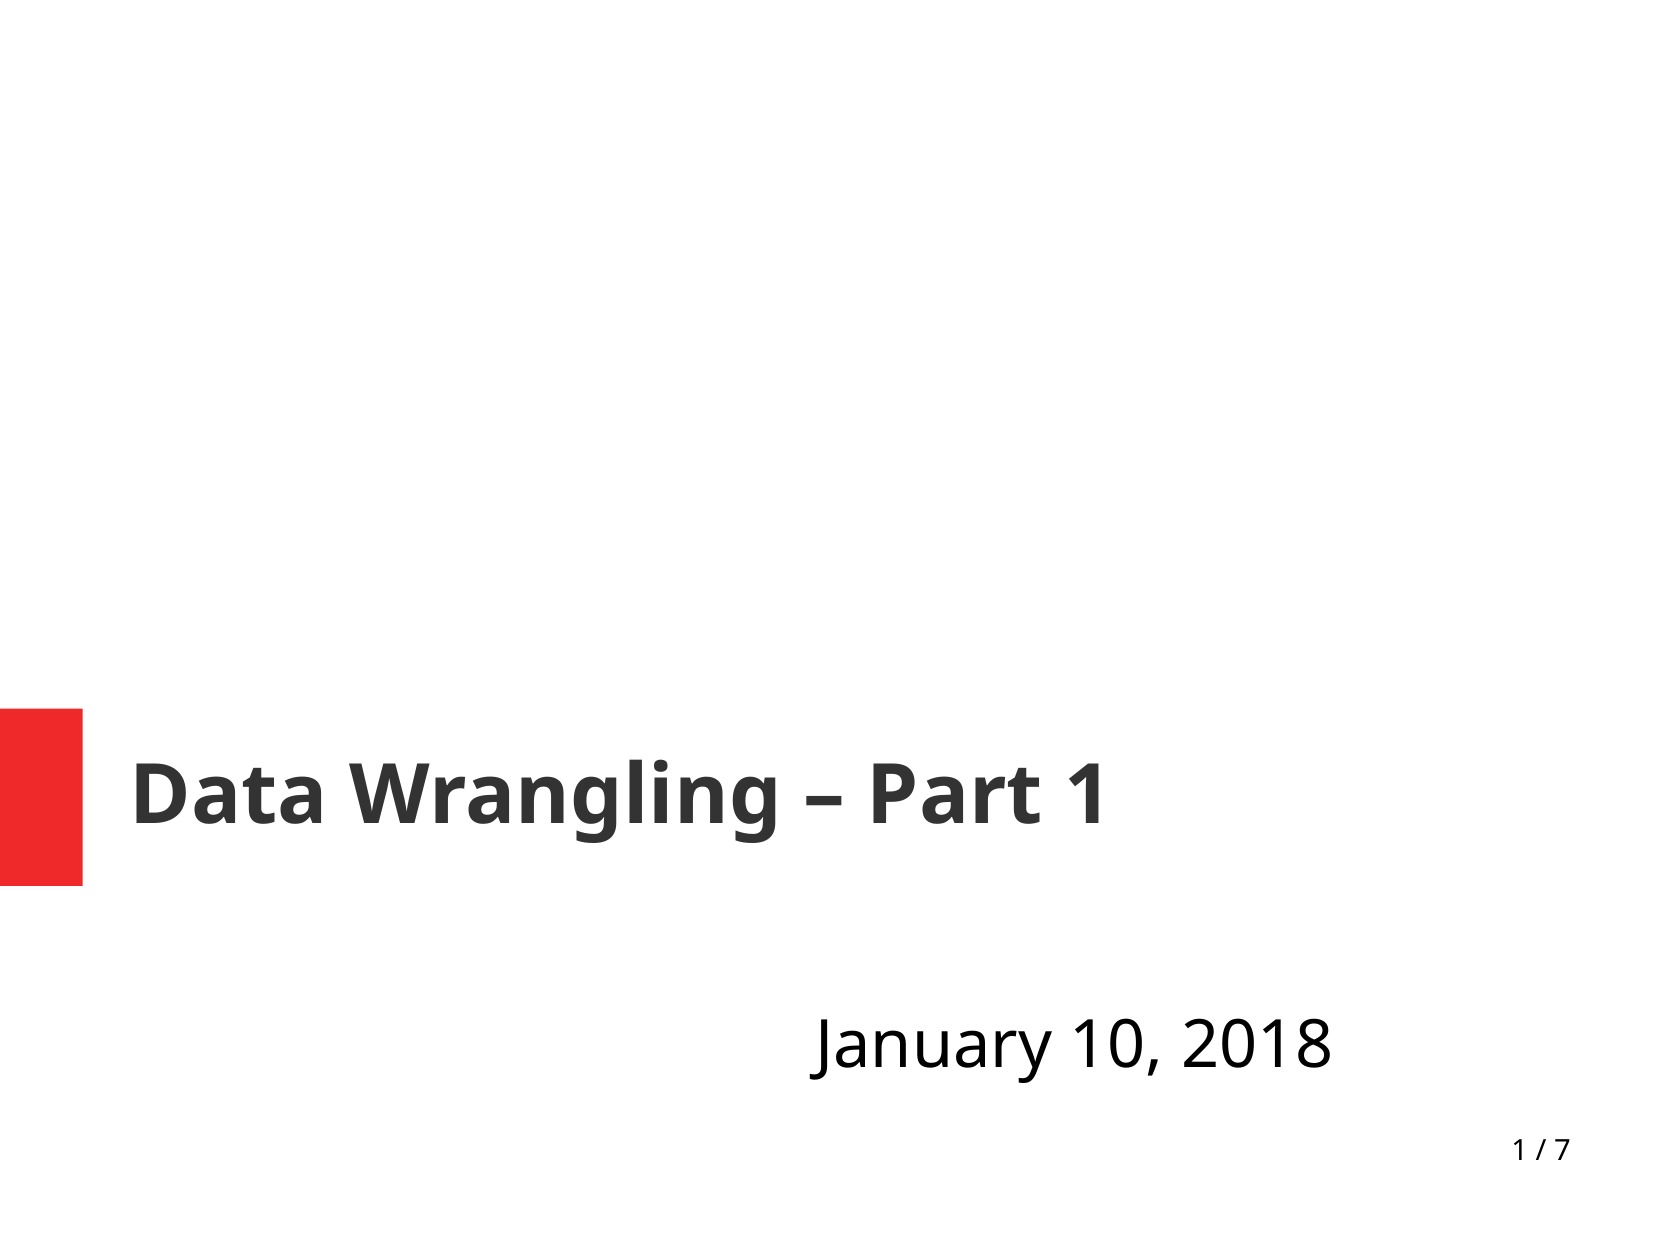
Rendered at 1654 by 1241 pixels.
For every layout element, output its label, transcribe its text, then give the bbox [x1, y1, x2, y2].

title Data Wrangling – Part 1 [129, 673, 1536, 910]
subtitle January 10, 2018 [649, 960, 1501, 1123]
